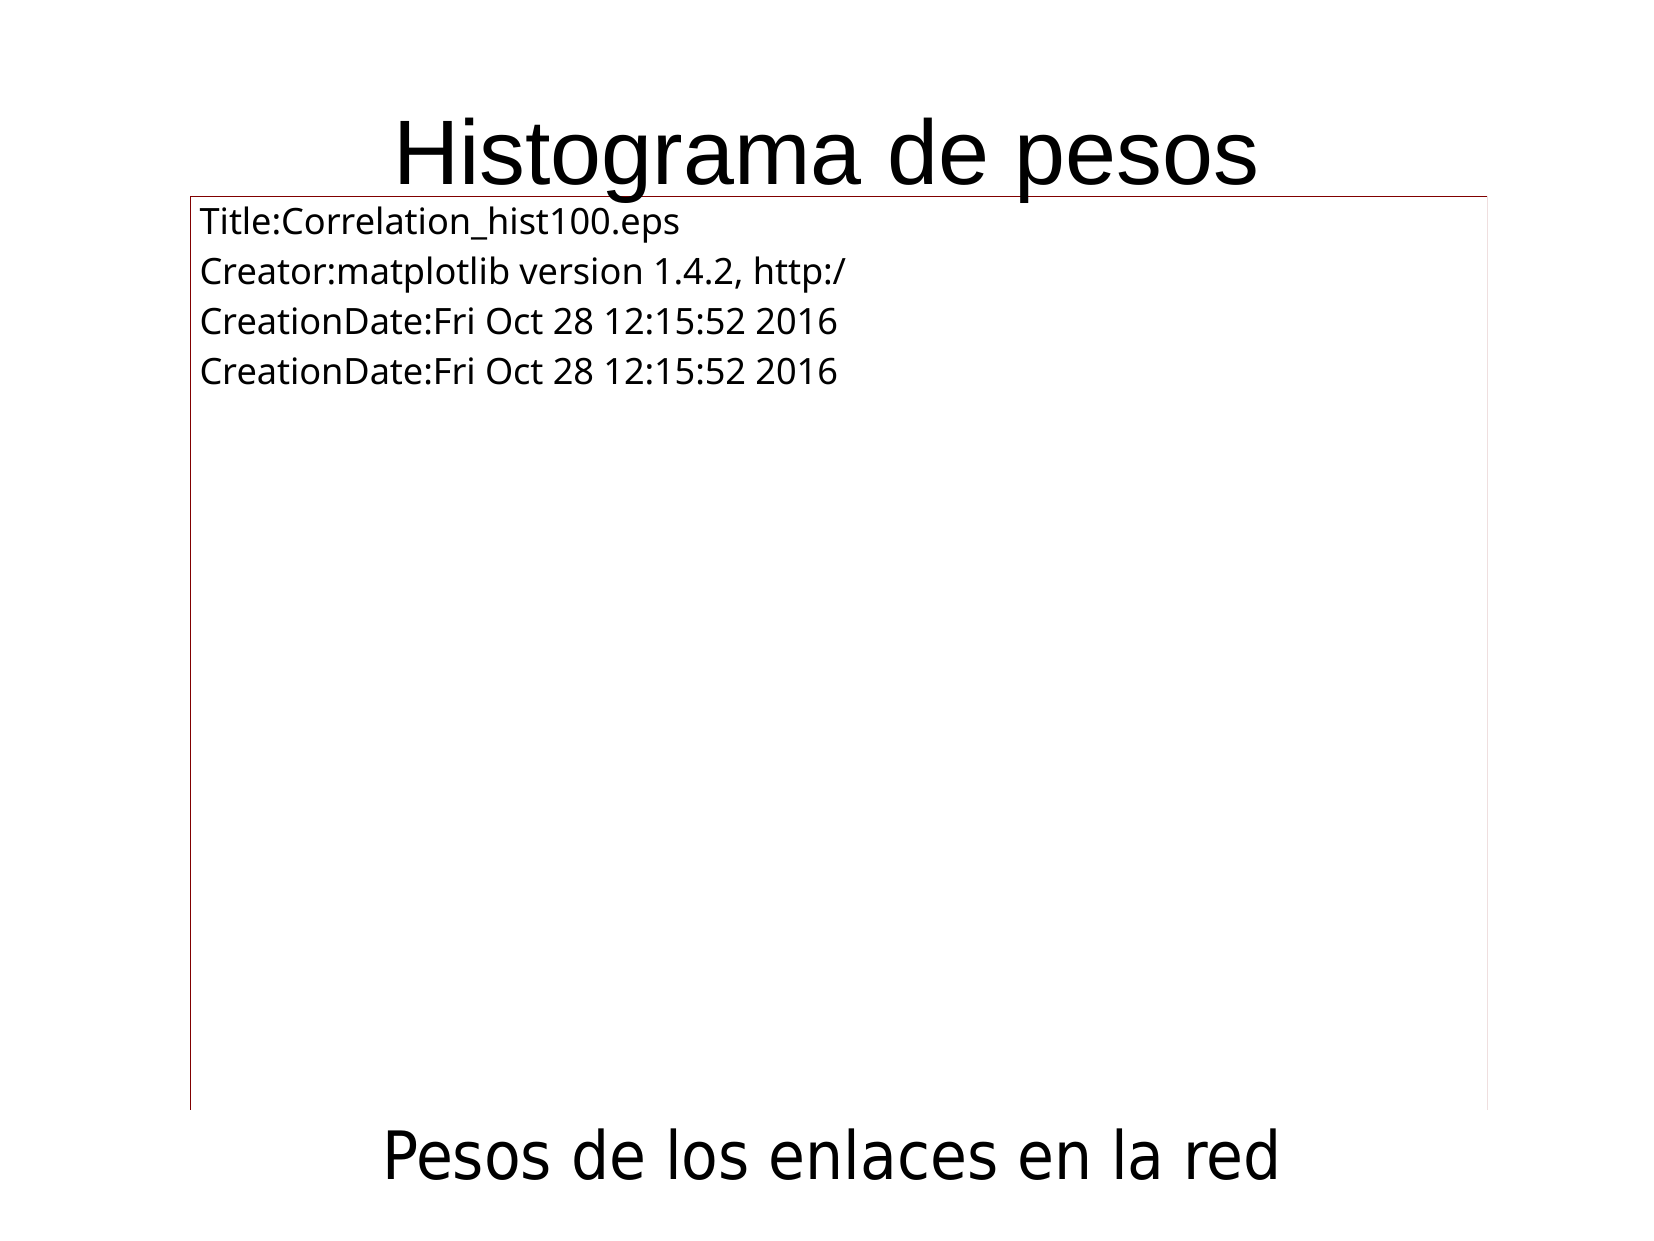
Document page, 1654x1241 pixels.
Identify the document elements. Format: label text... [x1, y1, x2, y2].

title Histograma de pesos [82, 49, 1571, 257]
picture [188, 257, 1488, 1110]
text_box Pesos de los enlaces en la red [141, 1110, 1524, 1203]
